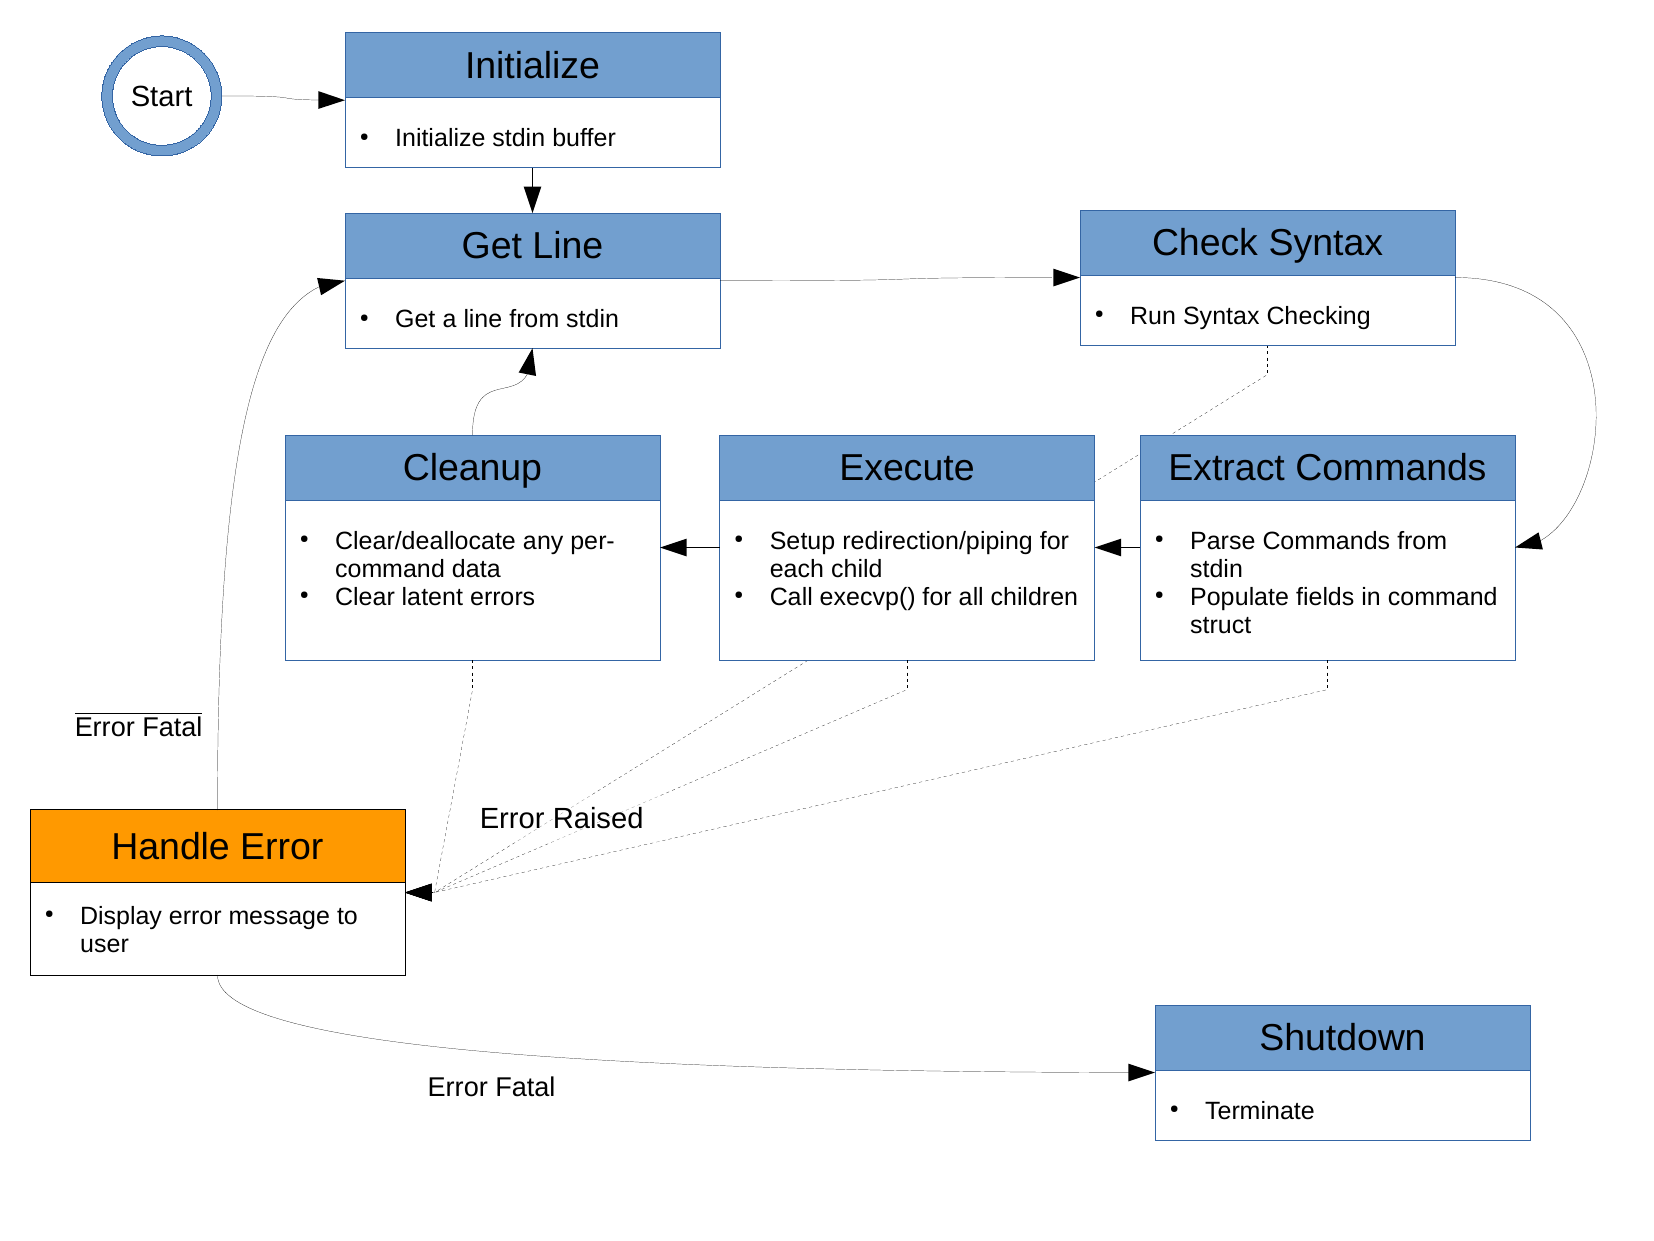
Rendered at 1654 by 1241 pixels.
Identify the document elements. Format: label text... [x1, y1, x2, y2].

text_box Execute [719, 435, 1095, 501]
text_box Run Syntax Checking [1080, 276, 1456, 346]
text_box Error Raised [465, 795, 659, 843]
text_box Terminate [1155, 1071, 1531, 1141]
text_box Get Line [345, 213, 721, 279]
text_box Cleanup [285, 435, 661, 501]
text_box Shutdown [1155, 1005, 1531, 1071]
text_box Check Syntax [1080, 210, 1456, 276]
text_box Clear/deallocate any per-command data Clear latent errors [285, 501, 661, 661]
text_box Get a line from stdin [345, 279, 721, 349]
text_box Display error message to user [30, 883, 406, 976]
text_box Handle Error [30, 809, 406, 883]
text_box Setup redirection/piping for each child Call execvp() for all children [719, 501, 1095, 661]
text_box Error Fatal [412, 1064, 571, 1111]
text_box Start [101, 35, 222, 156]
text_box Parse Commands from stdin Populate fields in command struct [1140, 501, 1516, 661]
text_box Error Fatal [60, 704, 218, 751]
text_box Extract Commands [1140, 435, 1516, 501]
text_box Initialize [345, 32, 721, 98]
text_box Initialize stdin buffer [345, 98, 721, 168]
